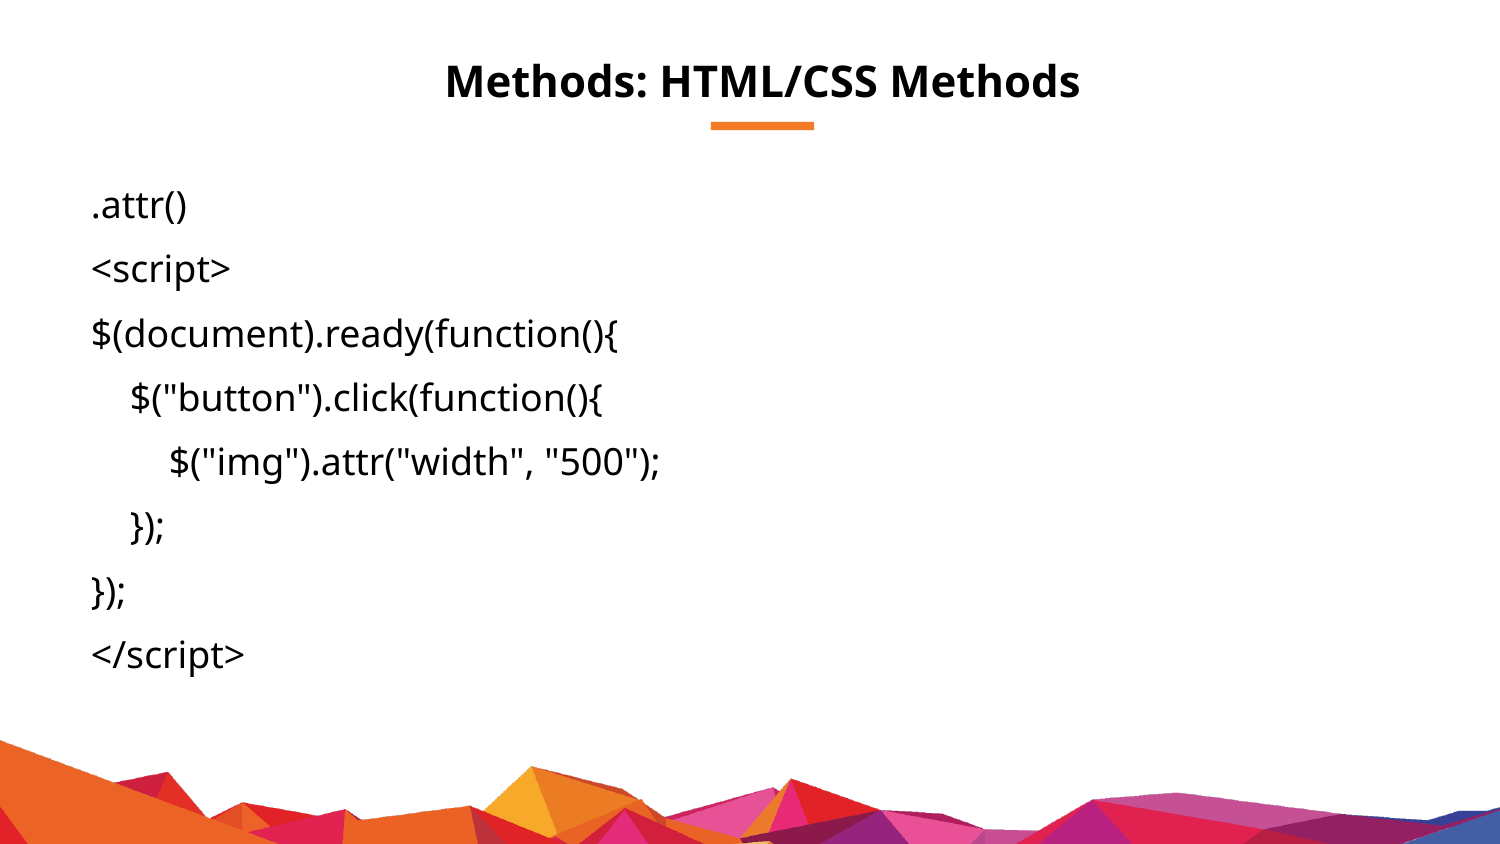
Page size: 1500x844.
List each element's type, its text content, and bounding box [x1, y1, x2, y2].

picture [0, 740, 1500, 844]
text_box .attr() <script> $(document).ready(function(){ $("button").click(function(){ $("img").attr("width", "500"); }); }); </script> [75, 159, 1426, 816]
title Methods: HTML/CSS Methods [94, 39, 1431, 110]
